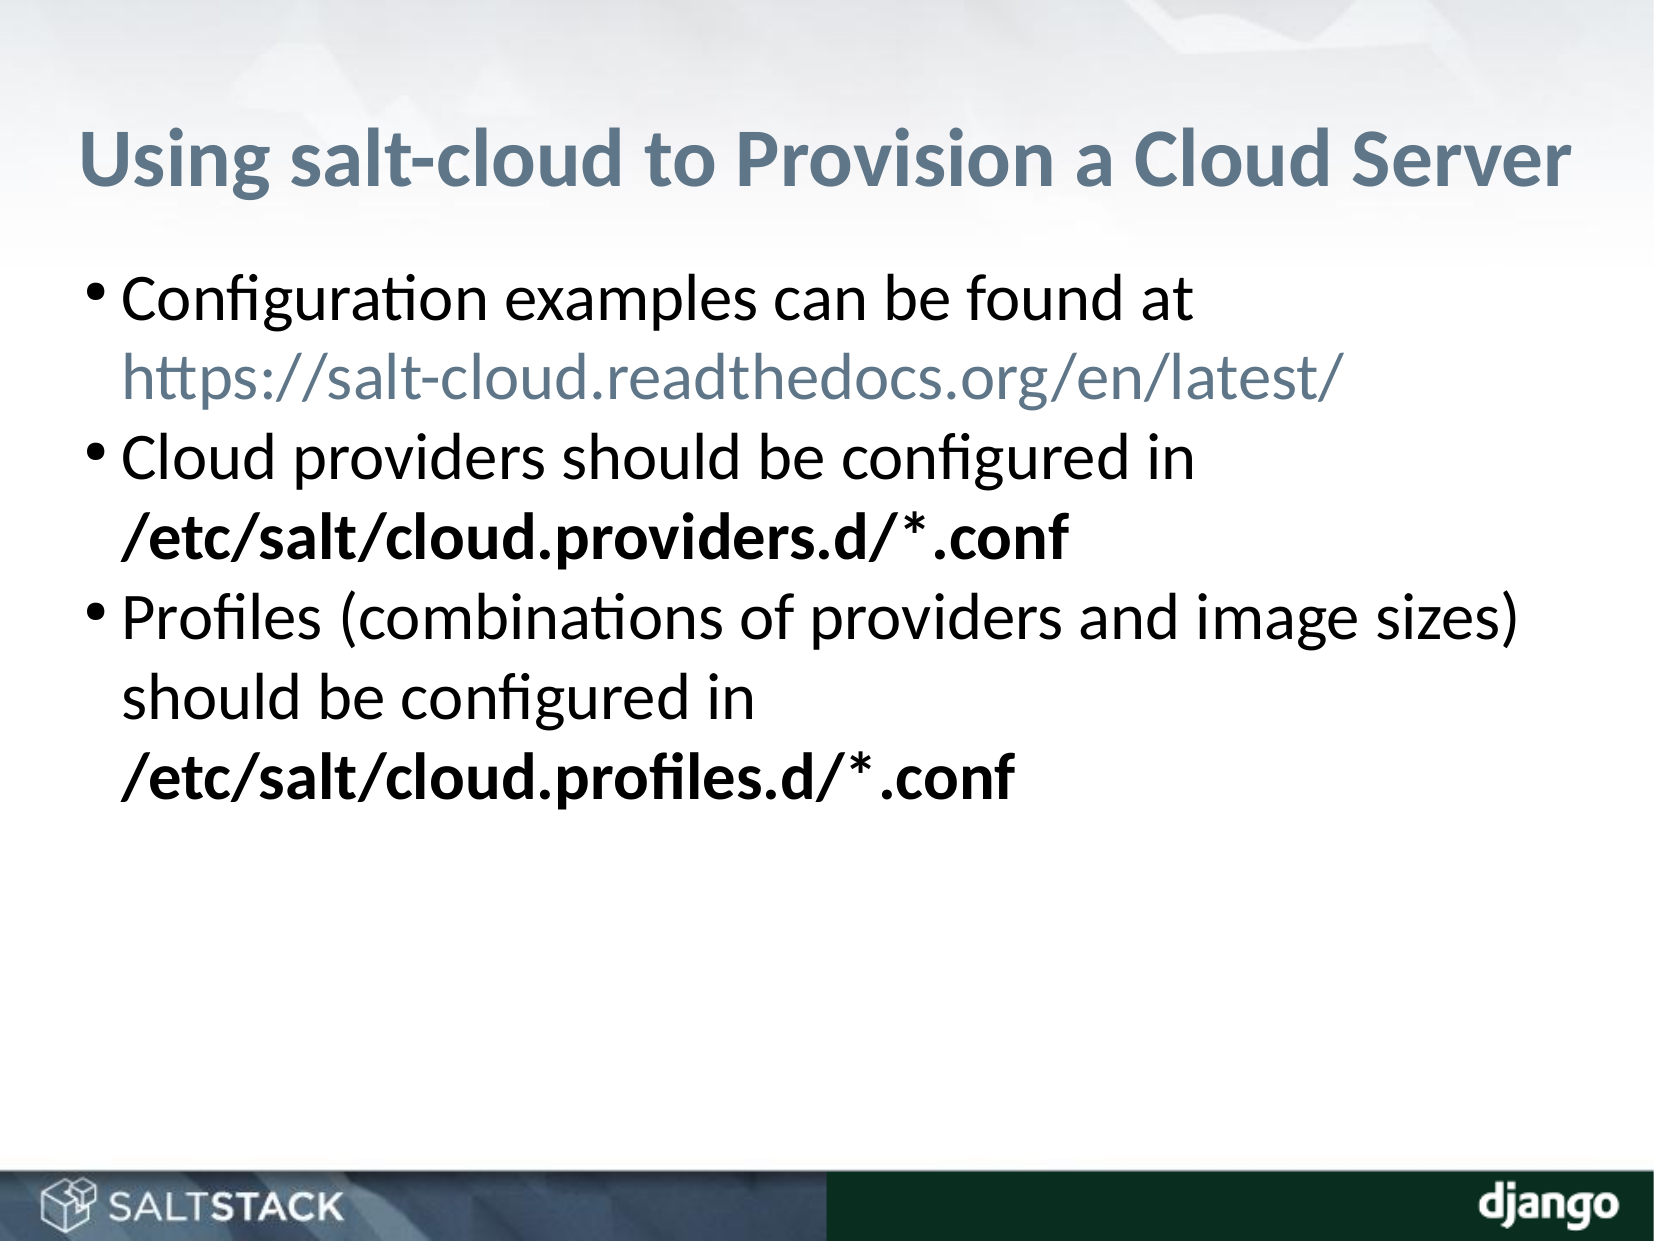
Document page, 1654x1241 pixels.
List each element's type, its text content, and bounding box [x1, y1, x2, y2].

text_box Configuration examples can be found at https://salt-cloud.readthedocs.org/en/latest/ Cloud providers should be configured in /etc/salt/cloud.providers.d/*.conf Profiles (combinations of providers and image sizes) should be configured in /etc/salt/cloud.profiles.d/*.conf [69, 245, 1585, 1125]
text_box Using salt-cloud to Provision a Cloud Server [82, 49, 1571, 245]
picture [0, 0, 1654, 1241]
